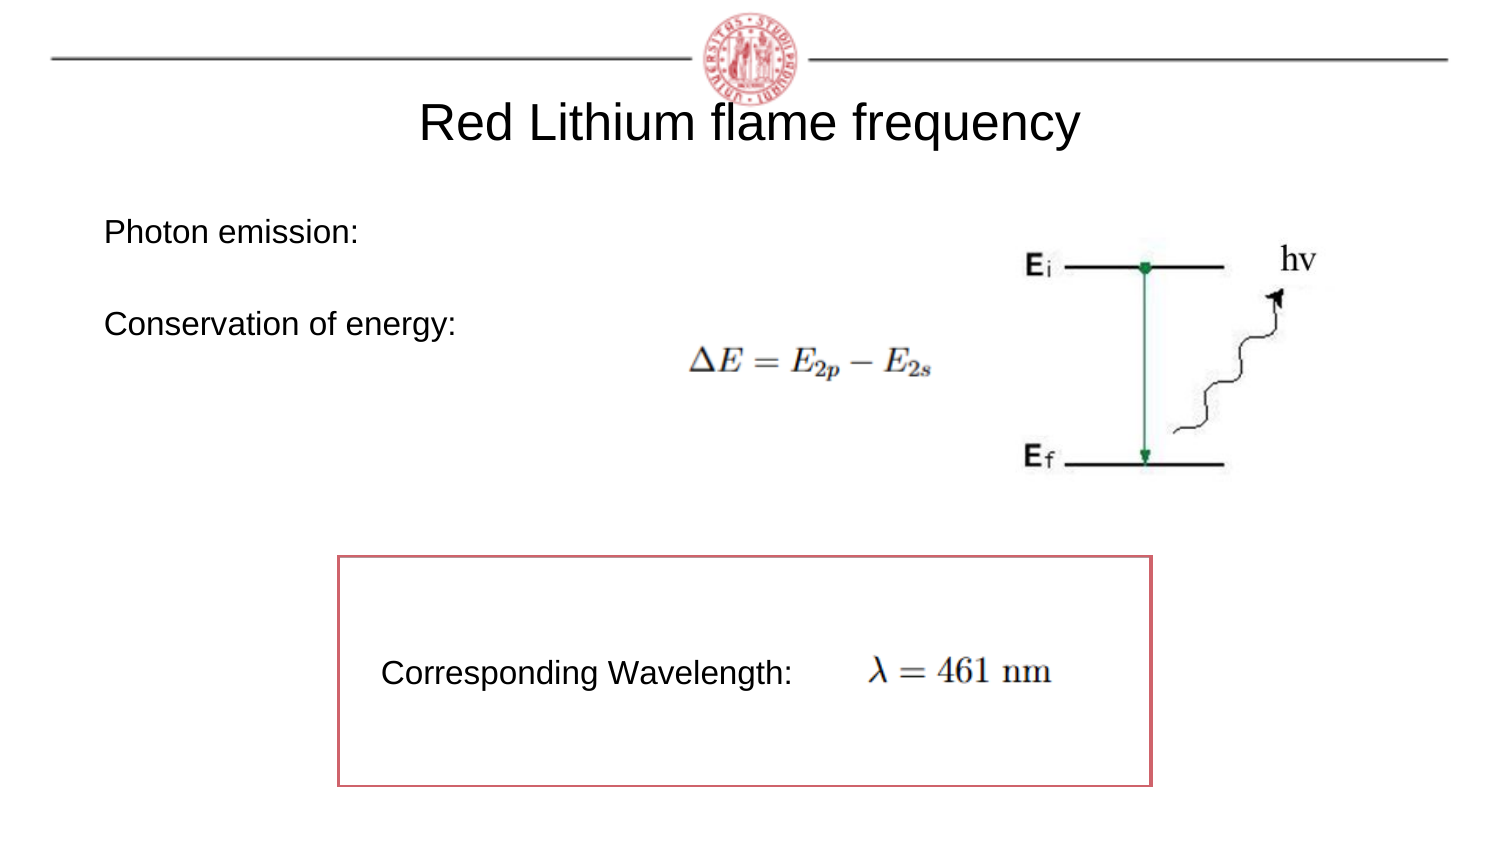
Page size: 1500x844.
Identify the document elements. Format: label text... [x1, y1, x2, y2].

list Photon emission: Conservation of energy: [124, 284, 839, 493]
picture [979, 210, 1376, 494]
picture [655, 325, 971, 398]
title Red Lithium flame frequency [51, 112, 1449, 207]
picture [337, 555, 1153, 787]
